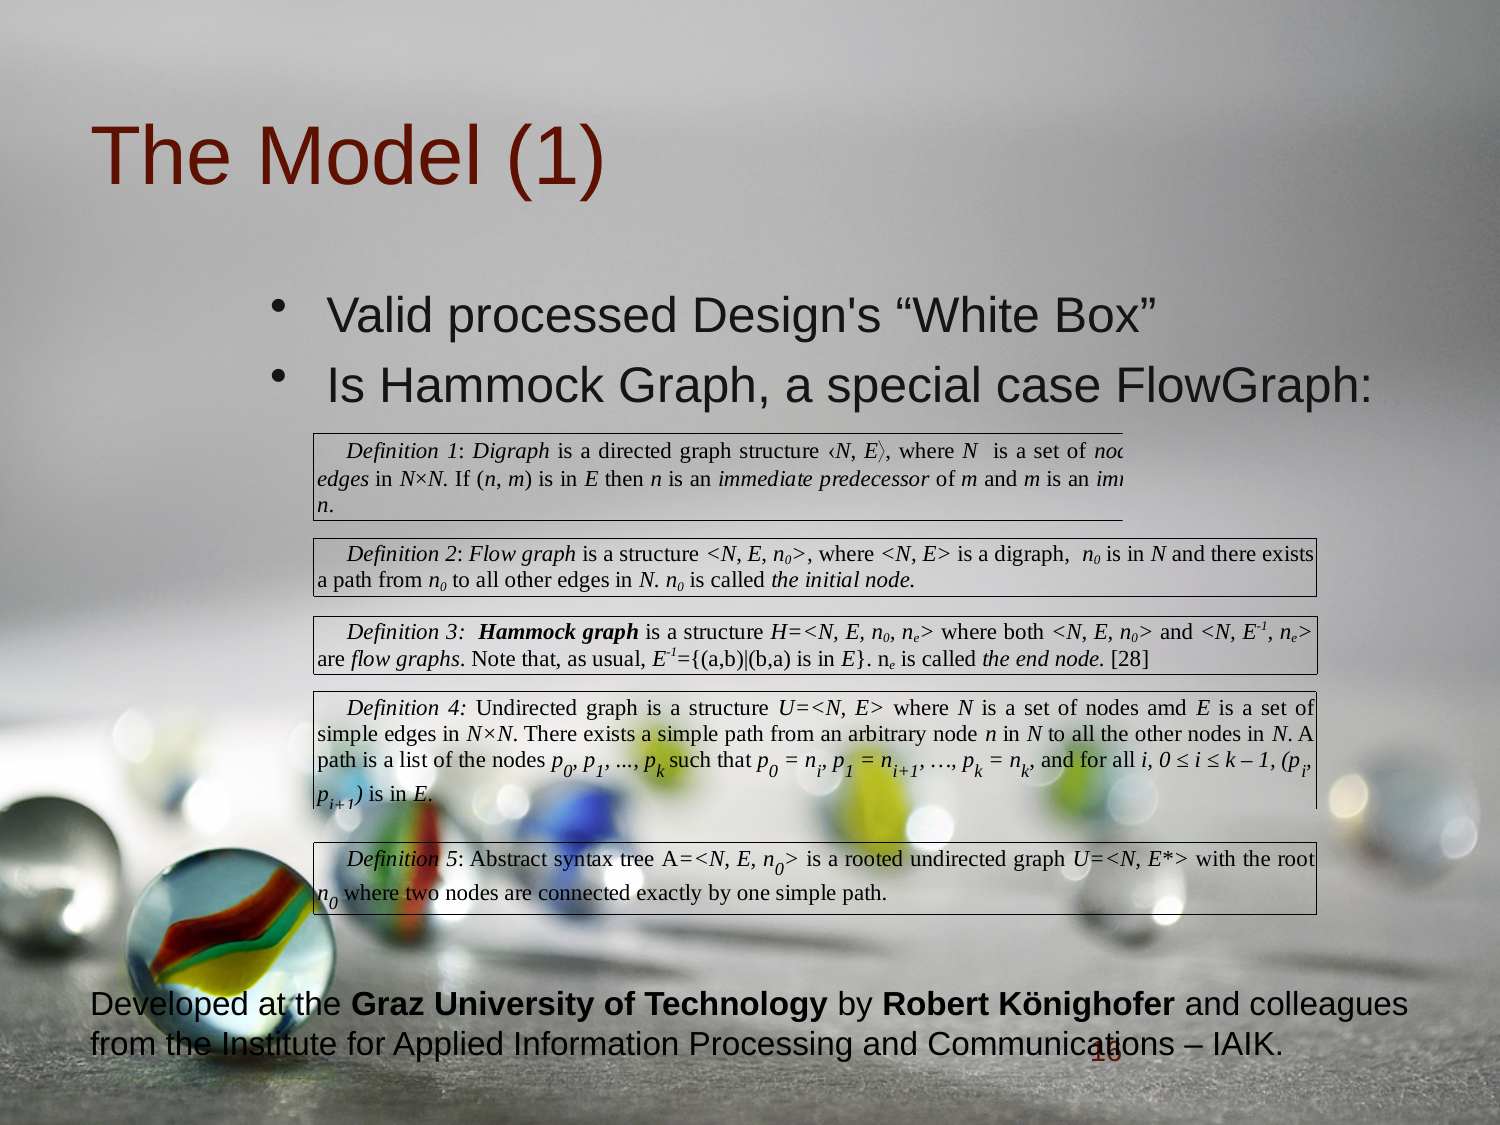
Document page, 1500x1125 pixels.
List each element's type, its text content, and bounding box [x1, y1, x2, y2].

list Developed at the Graz University of Technology by Robert Könighofer and colleagues from the Institute for Applied Information Processing and Communications – IAIK. [75, 975, 1441, 1096]
title The Model (1) [75, 57, 1425, 245]
picture [0, 0, 1500, 1125]
chart [194, 285, 1449, 955]
list Valid processed Design's “White Box” Is Hammock Graph, a special case FlowGraph: [255, 274, 1425, 419]
